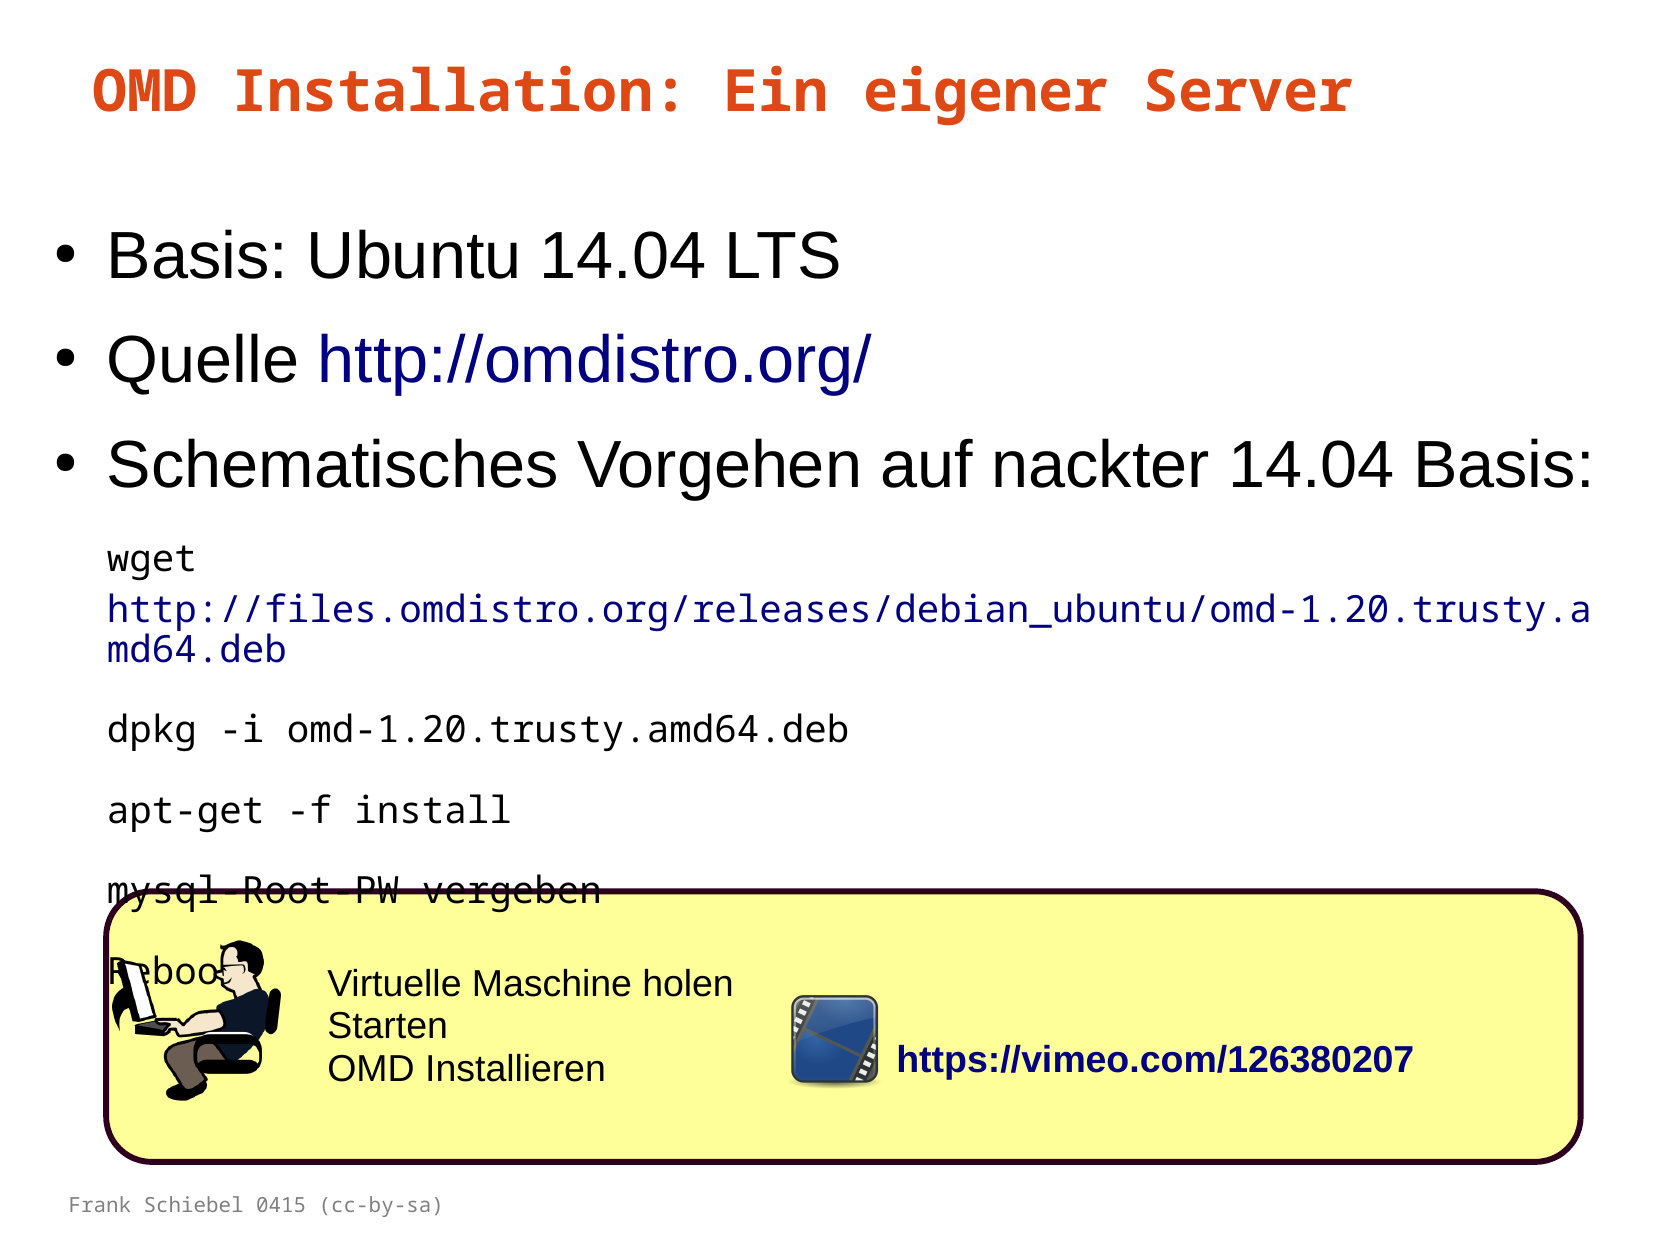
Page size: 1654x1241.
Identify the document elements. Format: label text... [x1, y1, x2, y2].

text_box https://vimeo.com/126380207 [882, 1031, 1505, 1089]
list Basis: Ubuntu 14.04 LTS Quelle http://omdistro.org/ Schematisches Vorgehen auf nackter 14.04 Basis: wget http://files.omdistro.org/releases/debian_ubuntu/omd-1.20.trusty.amd64.deb dpkg -i omd-1.20.trusty.amd64.deb apt-get -f install mysql-Root-PW vergeben Reboot [36, 218, 1607, 1010]
text_box Virtuelle Maschine holen Starten OMD Installieren [312, 955, 749, 1097]
text_box [106, 1010, 1581, 1162]
text_box OMD Installation: Ein eigener Server [78, 42, 1465, 117]
picture [787, 995, 882, 1089]
picture [112, 940, 281, 1102]
